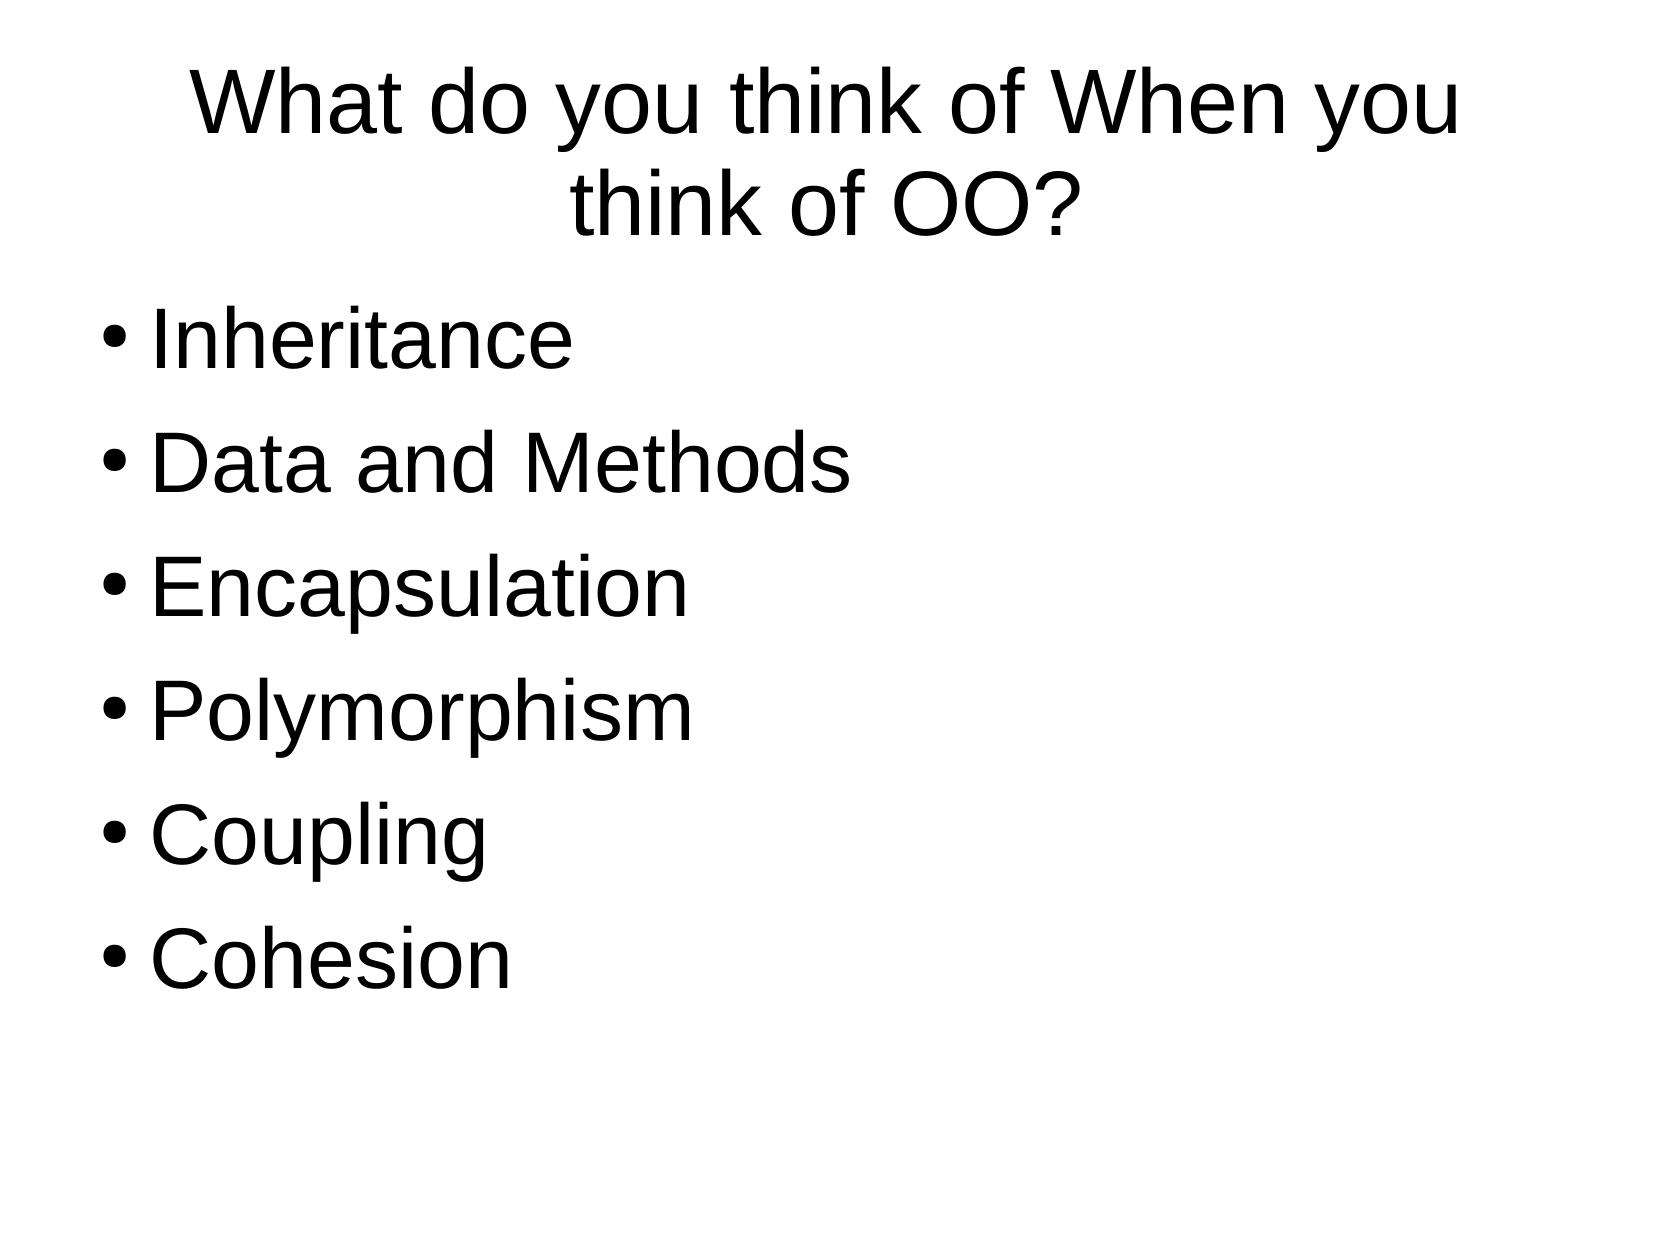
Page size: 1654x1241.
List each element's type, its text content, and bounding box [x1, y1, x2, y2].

title What do you think of When you think of OO? [82, 49, 1571, 257]
list Inheritance Data and Methods Encapsulation Polymorphism Coupling Cohesion [82, 290, 1538, 1010]
